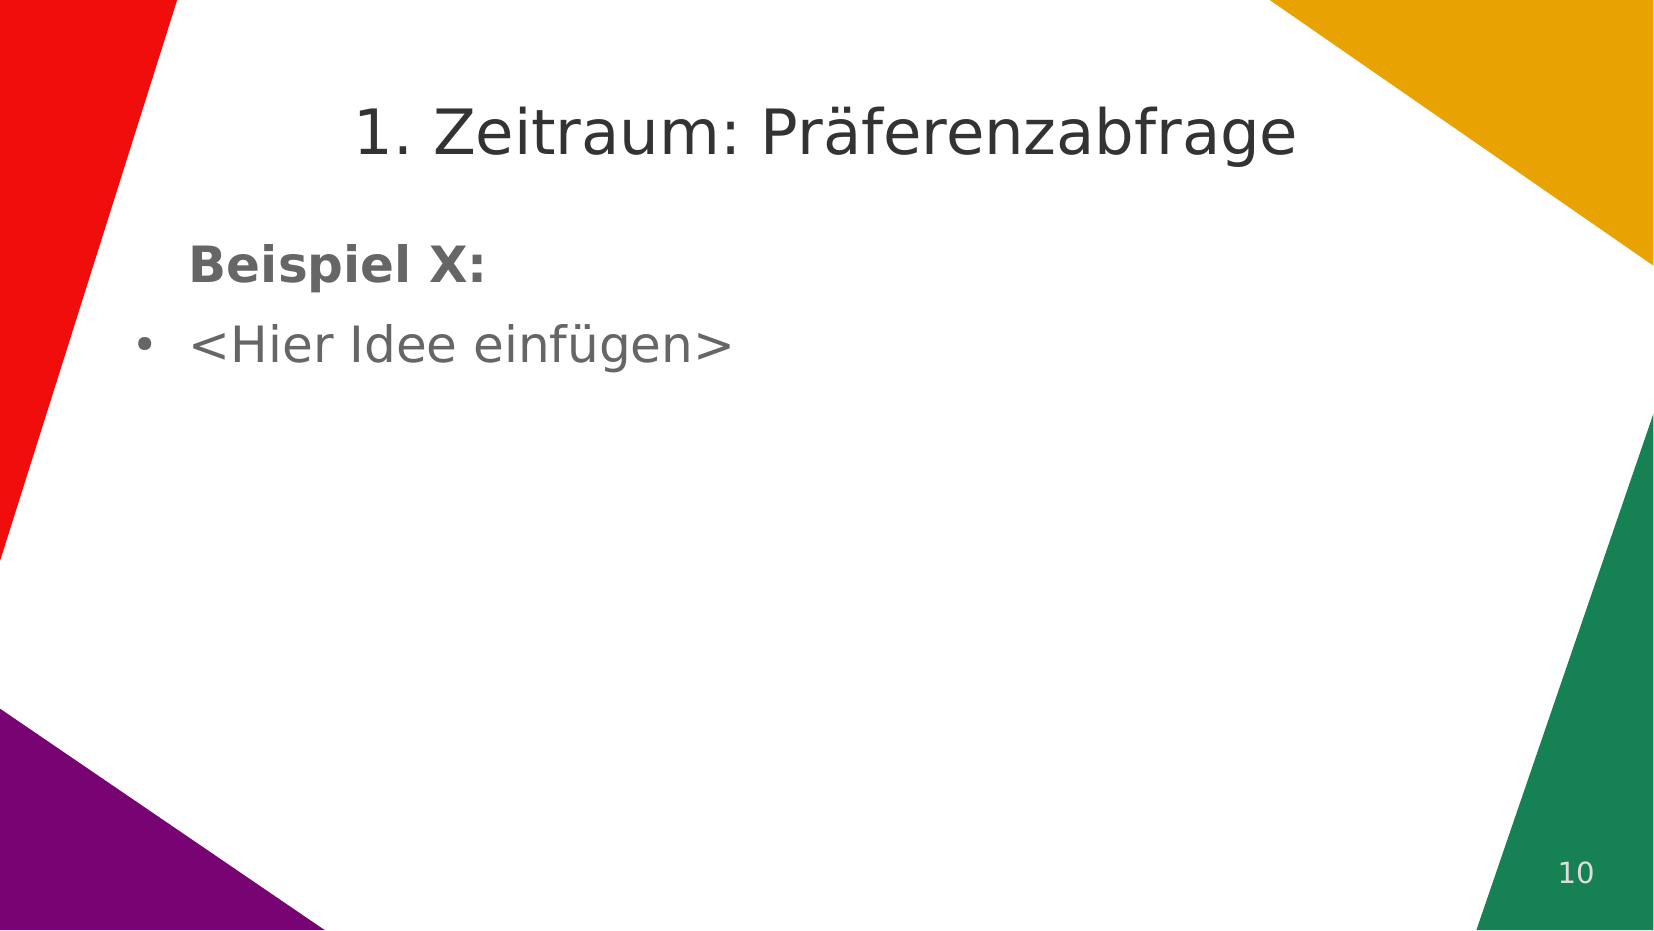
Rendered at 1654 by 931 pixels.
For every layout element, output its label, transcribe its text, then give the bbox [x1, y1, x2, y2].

title 1. Zeitraum: Präferenzabfrage [118, 59, 1536, 207]
list Beispiel X: <Hier Idee einfügen> [118, 236, 1536, 827]
